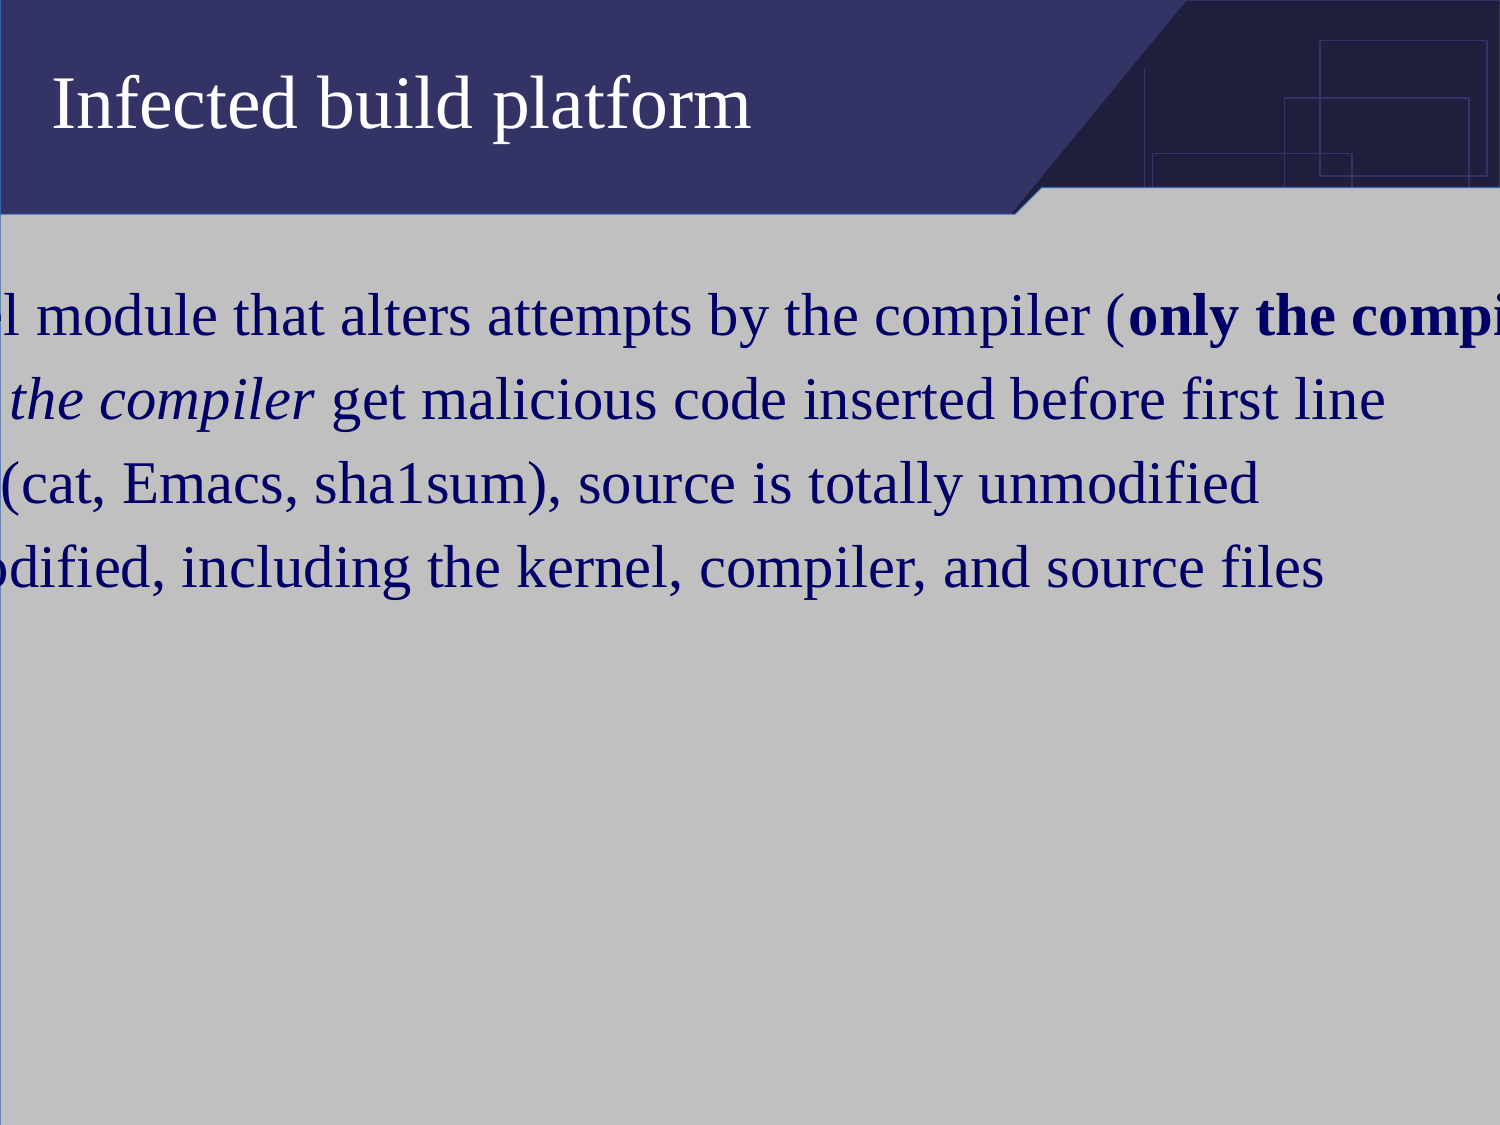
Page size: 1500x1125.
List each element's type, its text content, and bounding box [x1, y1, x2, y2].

text_box I created a Linux kernel module that alters attempts by the compiler (only the compiler) to read C source code Source files as seen by the compiler get malicious code inserted before first line For all other programs (cat, Emacs, sha1sum), source is totally unmodified No files on disk are modified, including the kernel, compiler, and source files [0, 273, 1500, 700]
text_box Infected build platform [0, 53, 1275, 153]
